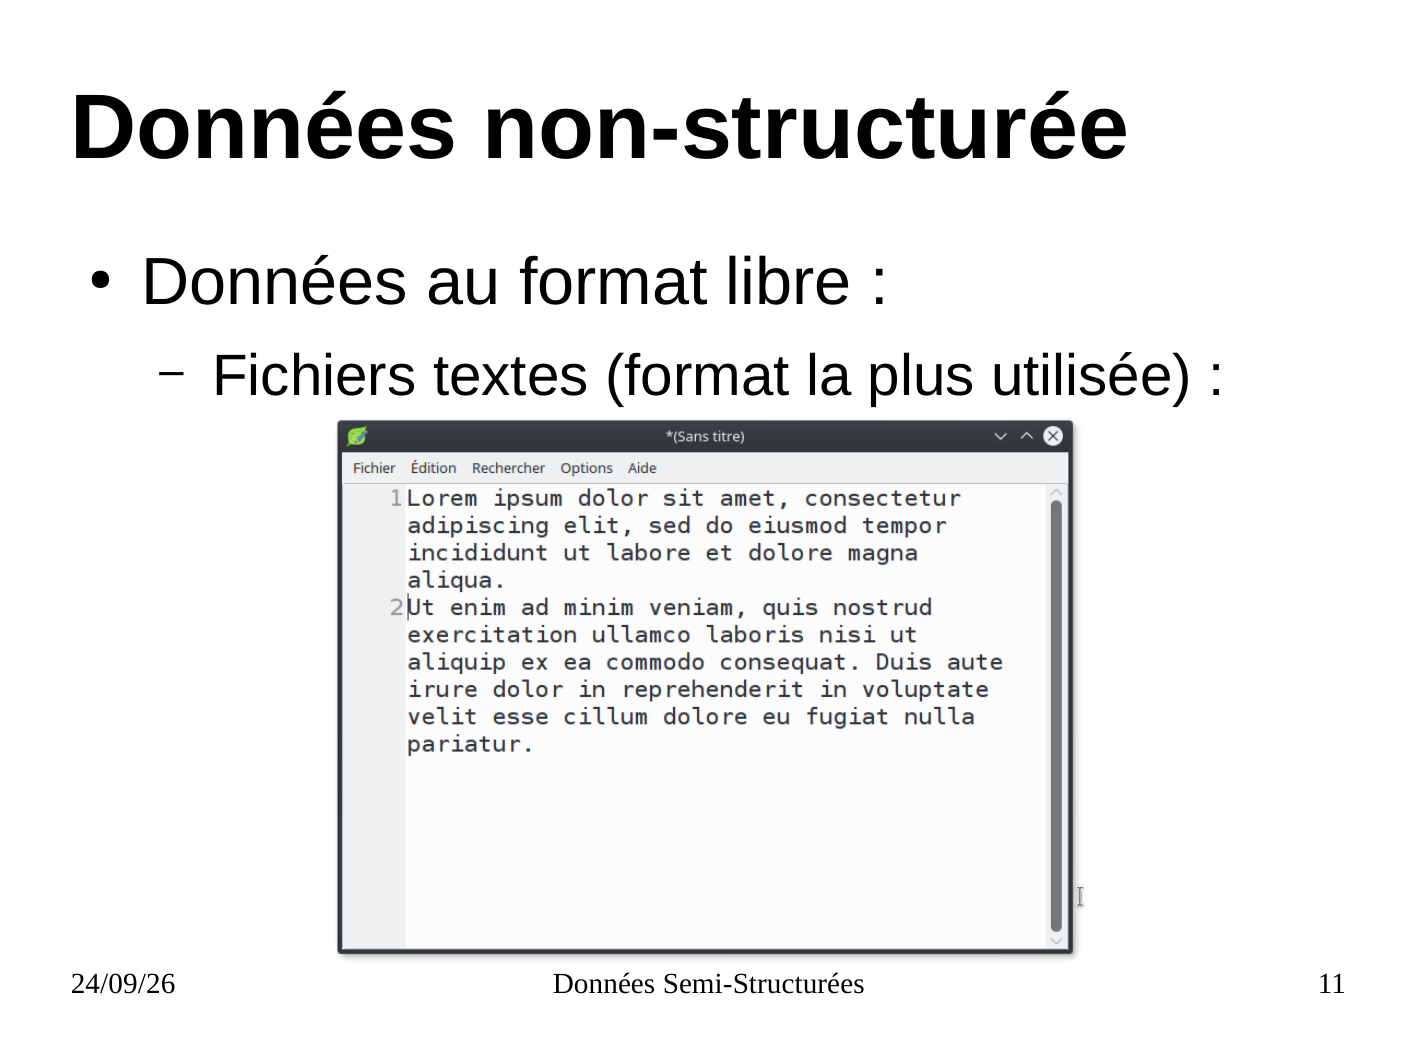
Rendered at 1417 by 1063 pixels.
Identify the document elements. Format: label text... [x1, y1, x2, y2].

list Données au format libre : Fichiers textes (format la plus utilisée) : [70, 244, 1346, 925]
title Données non-structurée [70, 42, 1346, 212]
picture [330, 413, 1087, 968]
